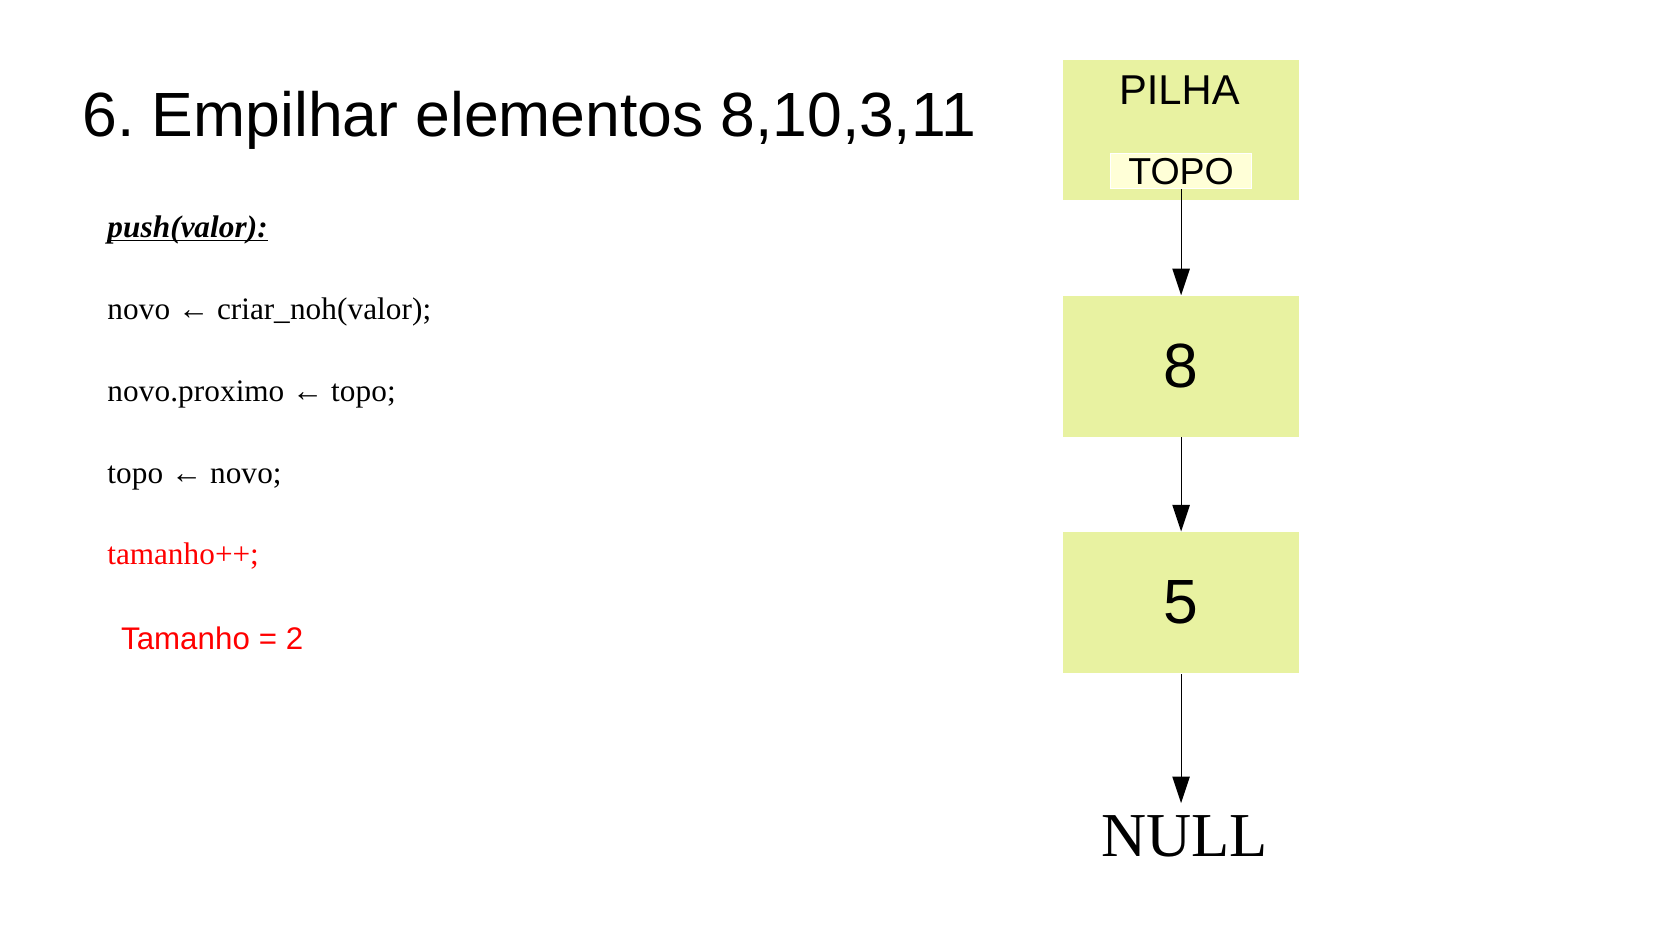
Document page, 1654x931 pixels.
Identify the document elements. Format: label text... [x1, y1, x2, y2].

text_box NULL [1086, 793, 1288, 875]
title 6. Empilhar elementos 8,10,3,11 [82, 37, 1571, 193]
text_box Tamanho = 2 [106, 614, 321, 664]
text_box PILHA [1104, 59, 1258, 121]
text_box [1062, 59, 1300, 201]
text_box TOPO [1110, 153, 1252, 189]
text_box push(valor): novo ← criar_noh(valor); novo.proximo ← topo; topo ← novo; tamanho++; [92, 199, 544, 579]
text_box 8 [1062, 295, 1300, 438]
text_box 5 [1062, 531, 1300, 674]
